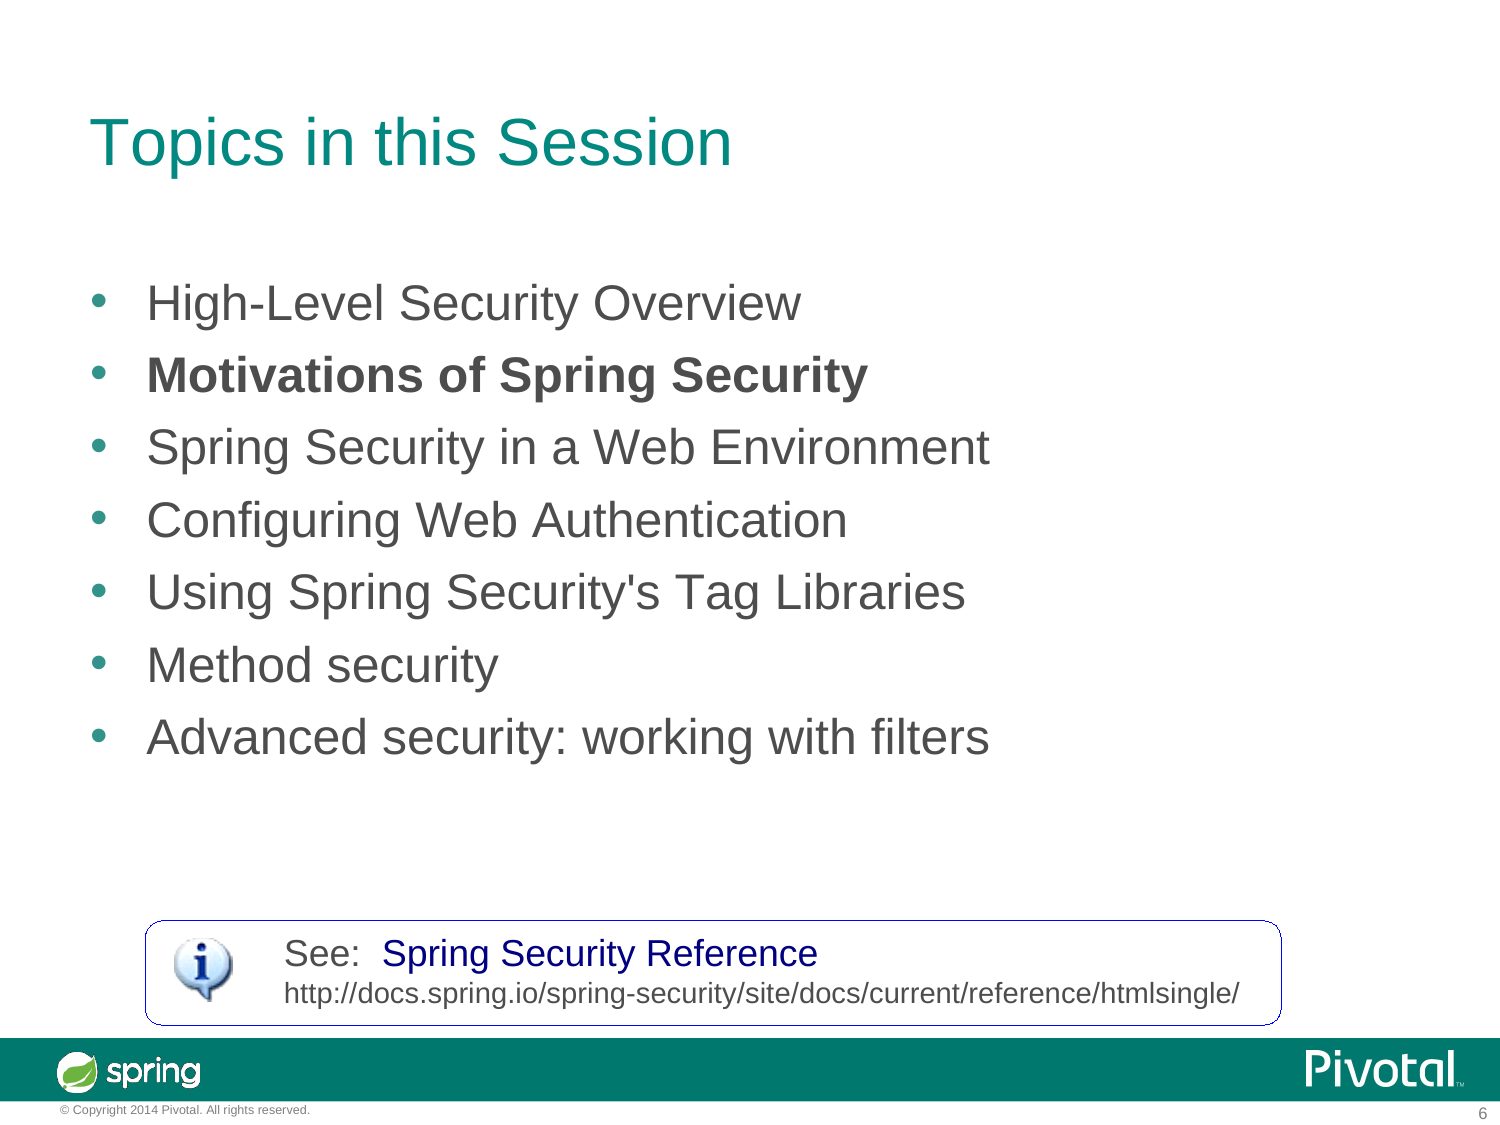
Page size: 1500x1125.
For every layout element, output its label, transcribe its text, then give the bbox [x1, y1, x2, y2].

list High-Level Security Overview Motivations of Spring Security Spring Security in a Web Environment Configuring Web Authentication Using Spring Security's Tag Libraries Method security Advanced security: working with filters [75, 262, 1426, 1005]
picture [32, 1041, 210, 1103]
title Topics in this Session [75, 44, 1426, 233]
text_box See: Spring Security Reference http://docs.spring.io/spring-security/site/docs/current/reference/htmlsingle/ [146, 922, 1325, 1062]
picture [1306, 1050, 1464, 1087]
